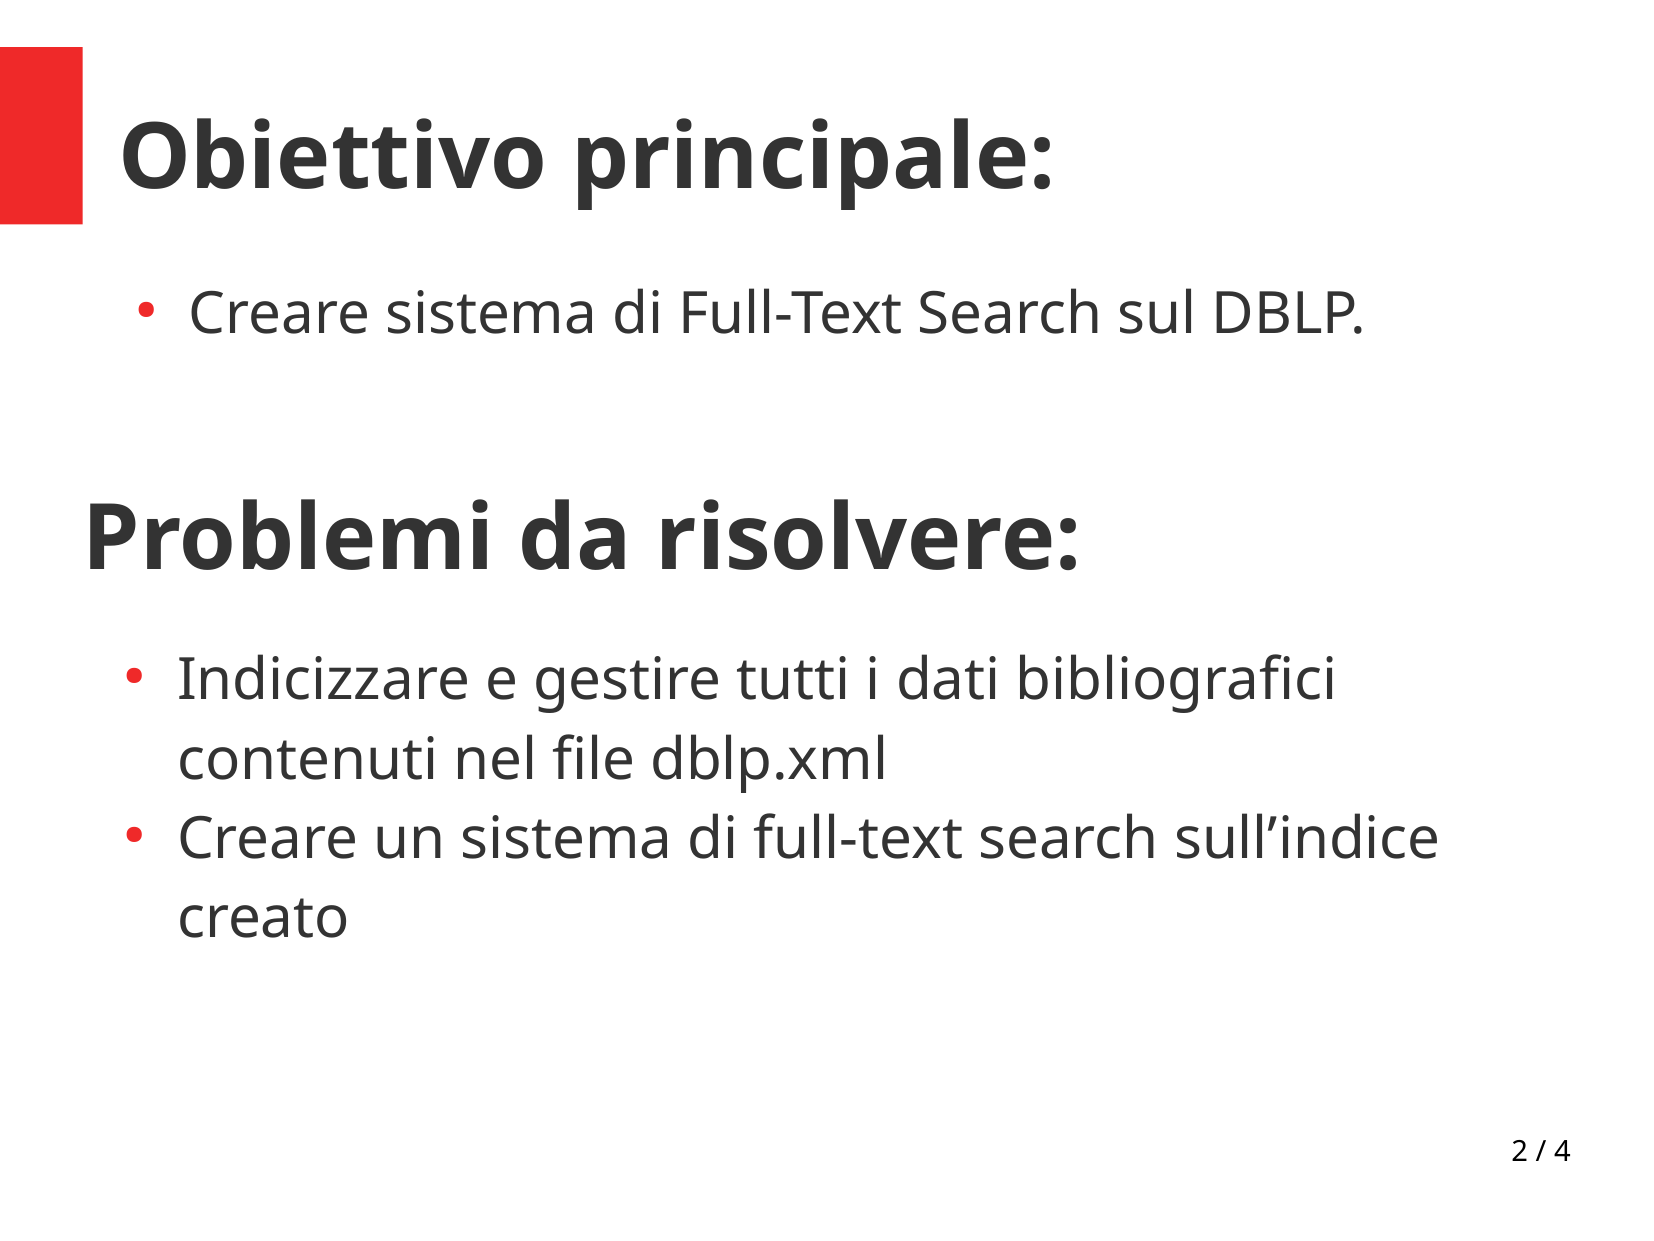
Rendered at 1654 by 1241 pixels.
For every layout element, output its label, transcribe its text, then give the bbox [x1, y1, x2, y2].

title Problemi da risolvere: [82, 430, 1536, 638]
list Indicizzare e gestire tutti i dati bibliografici contenuti nel file dblp.xml Creare un sistema di full-text search sull’indice creato [106, 637, 1524, 768]
title Obiettivo principale: [118, 49, 1571, 257]
list Creare sistema di Full-Text Search sul DBLP. [118, 271, 1536, 402]
